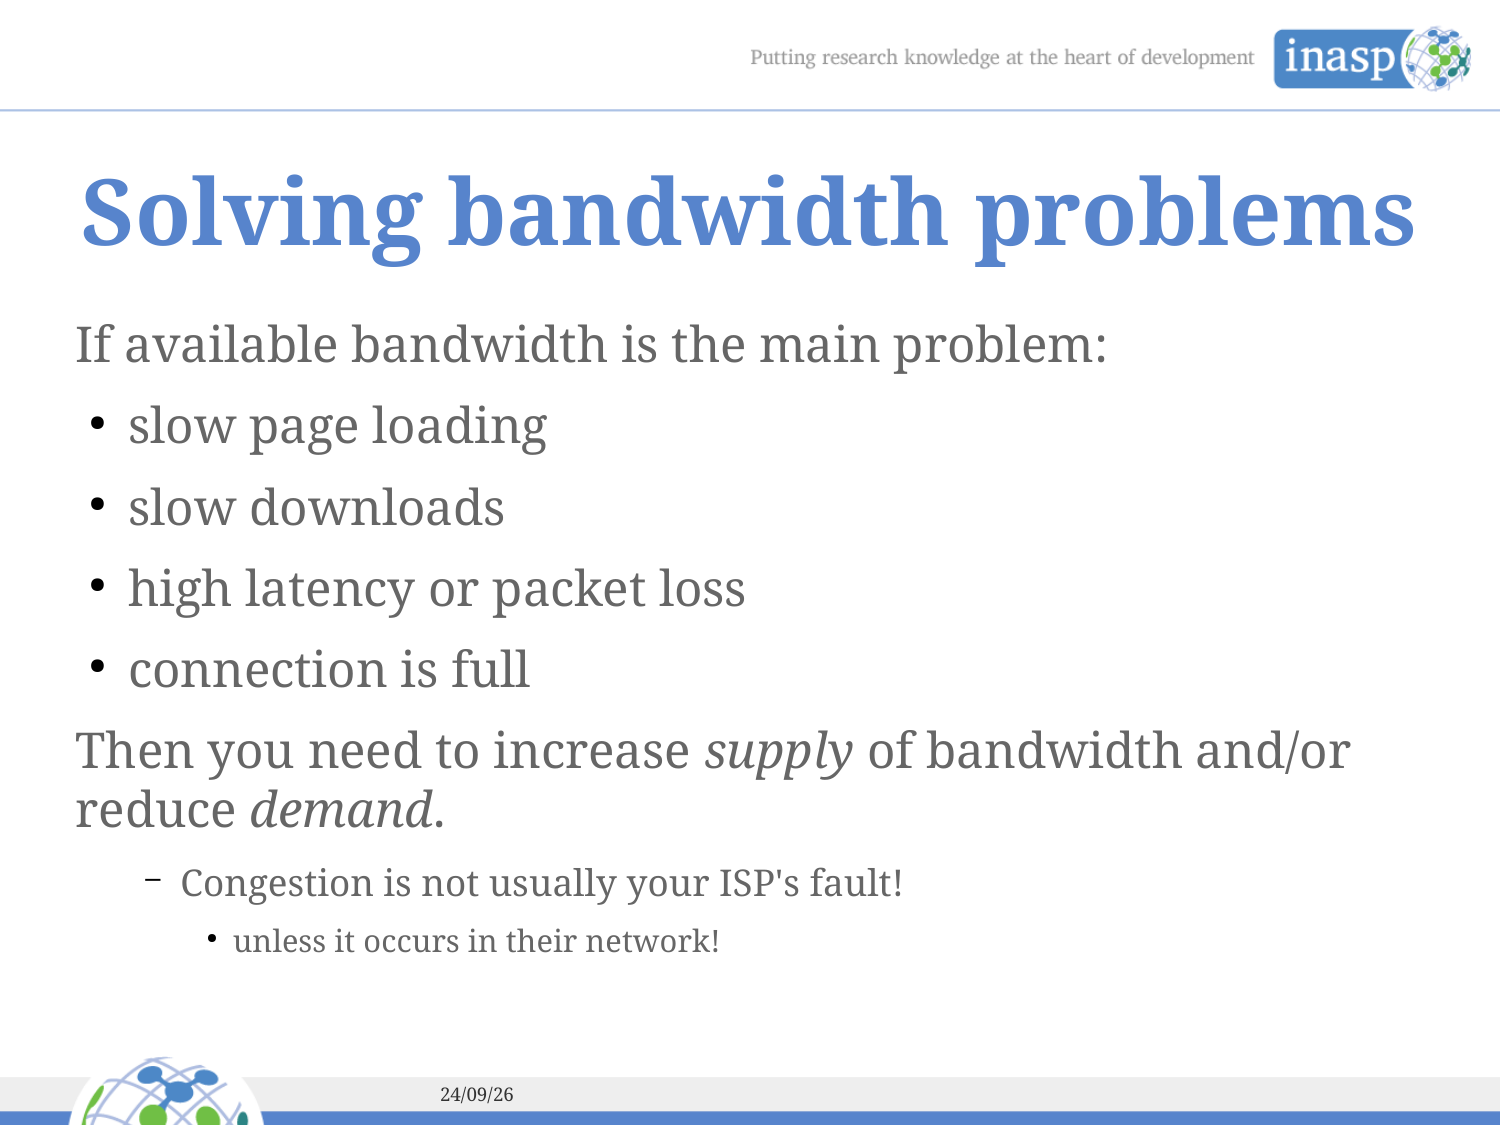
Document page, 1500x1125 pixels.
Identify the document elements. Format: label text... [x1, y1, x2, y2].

picture [0, 0, 1500, 1125]
title Solving bandwidth problems [75, 129, 1426, 313]
list If available bandwidth is the main problem: slow page loading slow downloads high latency or packet loss connection is full Then you need to increase supply of bandwidth and/or reduce demand. Congestion is not usually your ISP's fault! unless it occurs in their network! [75, 313, 1426, 967]
